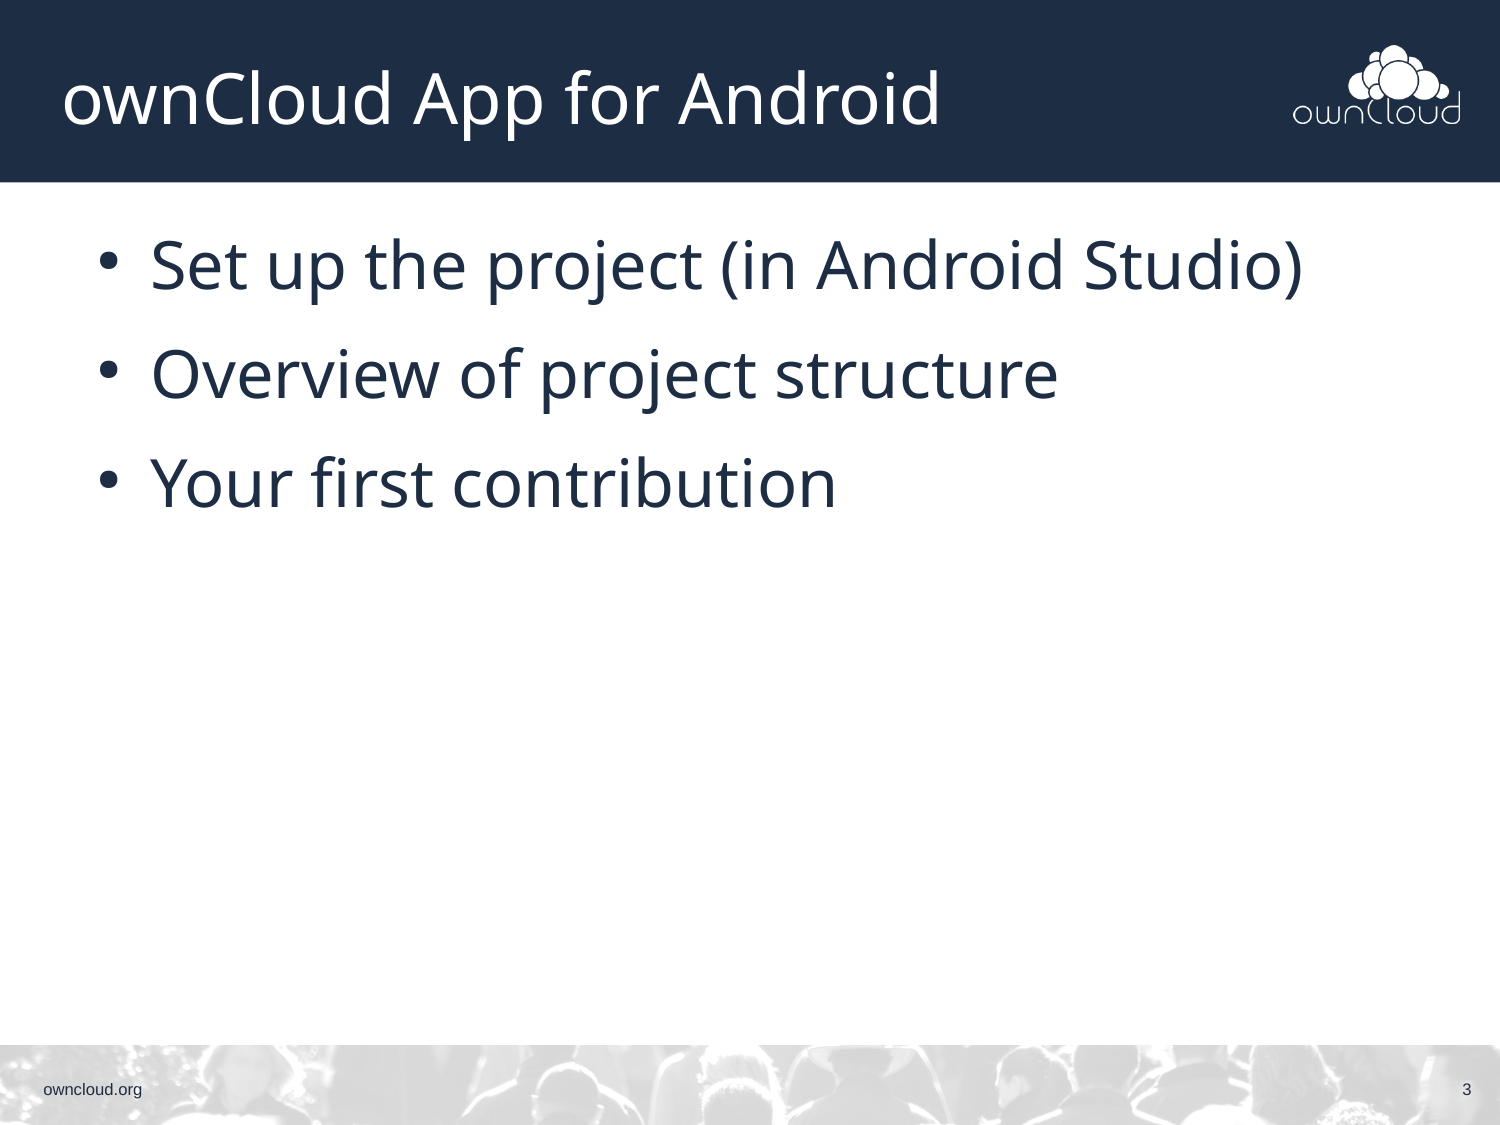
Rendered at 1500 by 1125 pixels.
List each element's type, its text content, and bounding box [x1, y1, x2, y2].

picture [0, 1045, 1500, 1125]
picture [1293, 45, 1460, 124]
list Set up the project (in Android Studio) Overview of project structure Your first contribution [46, 214, 1465, 1026]
title ownCloud App for Android [46, 5, 1258, 187]
